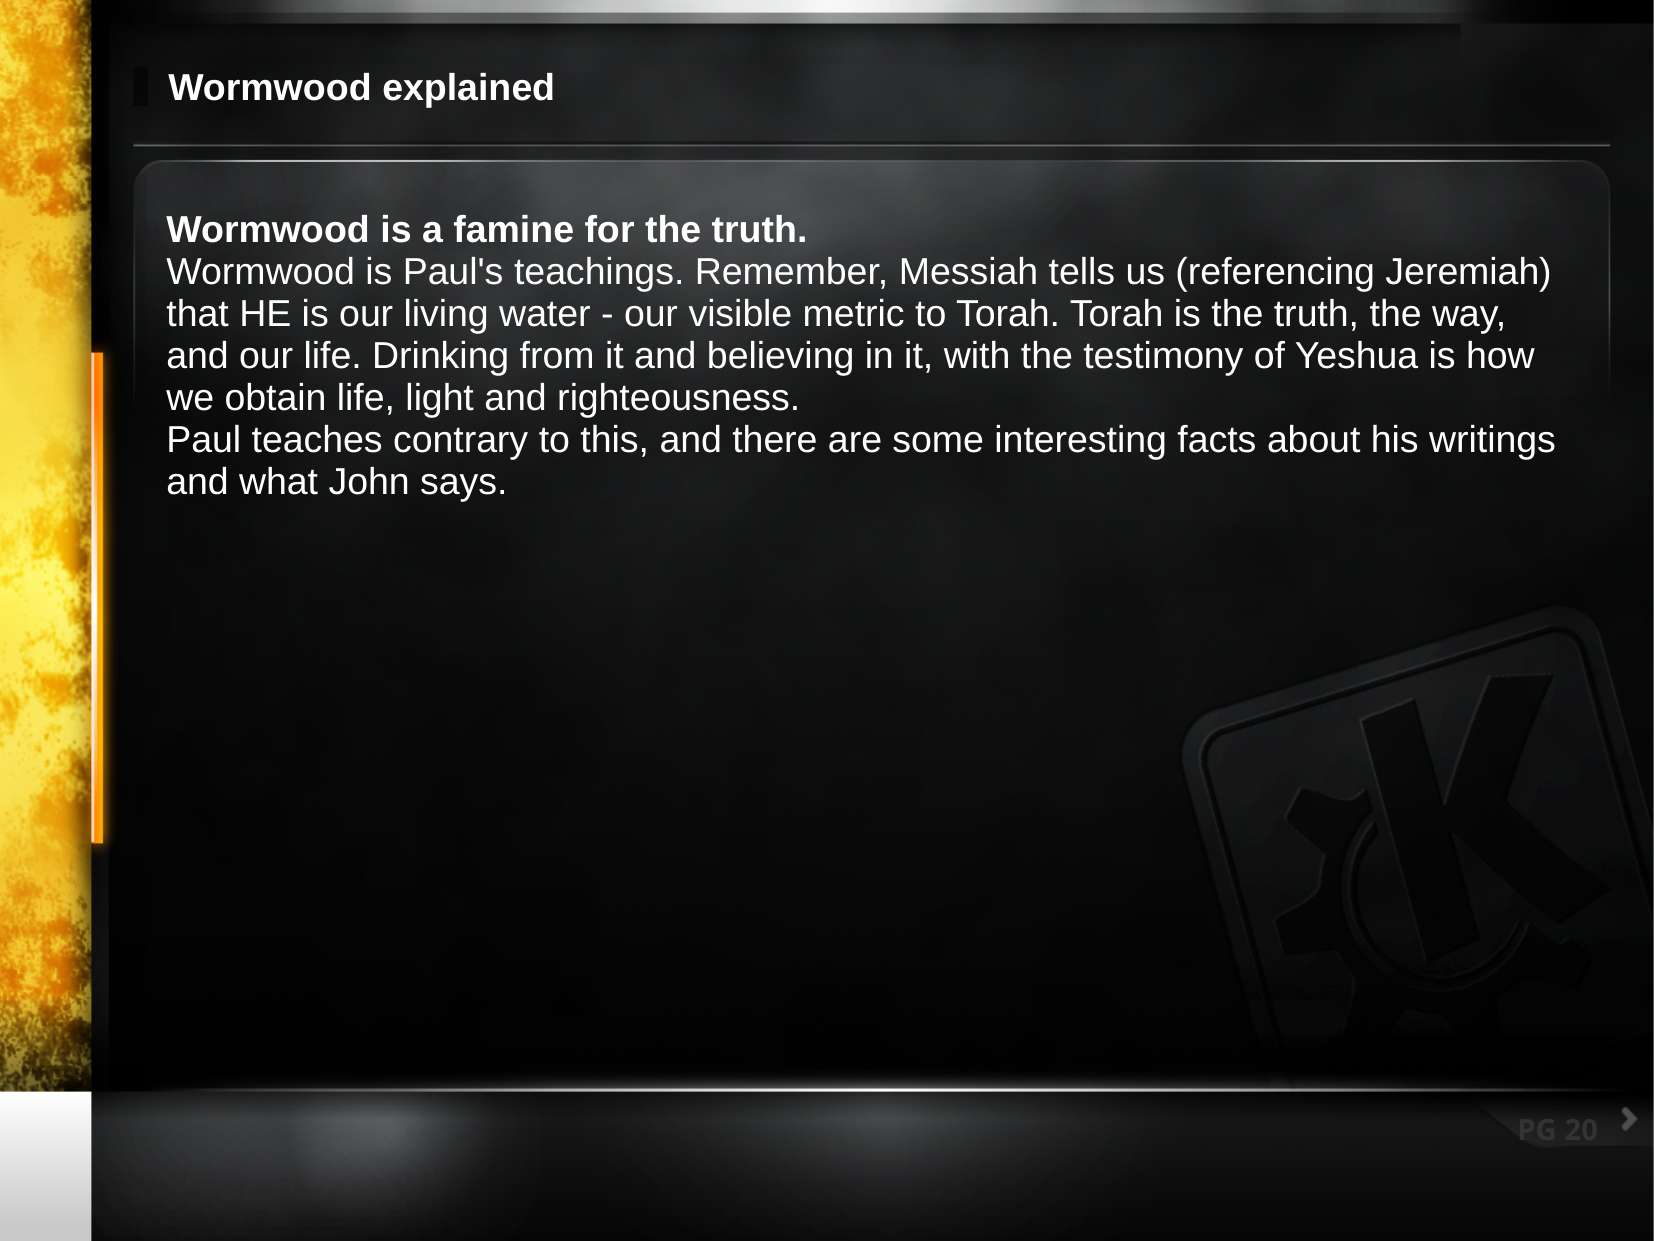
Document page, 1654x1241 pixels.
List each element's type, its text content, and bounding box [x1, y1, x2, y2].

title Wormwood explained [153, 59, 1589, 119]
list Wormwood is a famine for the truth. Wormwood is Paul's teachings. Remember, Messiah tells us (referencing Jeremiah) that HE is our living water - our visible metric to Torah. Torah is the truth, the way, and our life. Drinking from it and believing in it, with the testimony of Yeshua is how we obtain life, light and righteousness. Paul teaches contrary to this, and there are some interesting facts about his writings and what John says. [151, 200, 1587, 995]
picture [0, 0, 1654, 1241]
